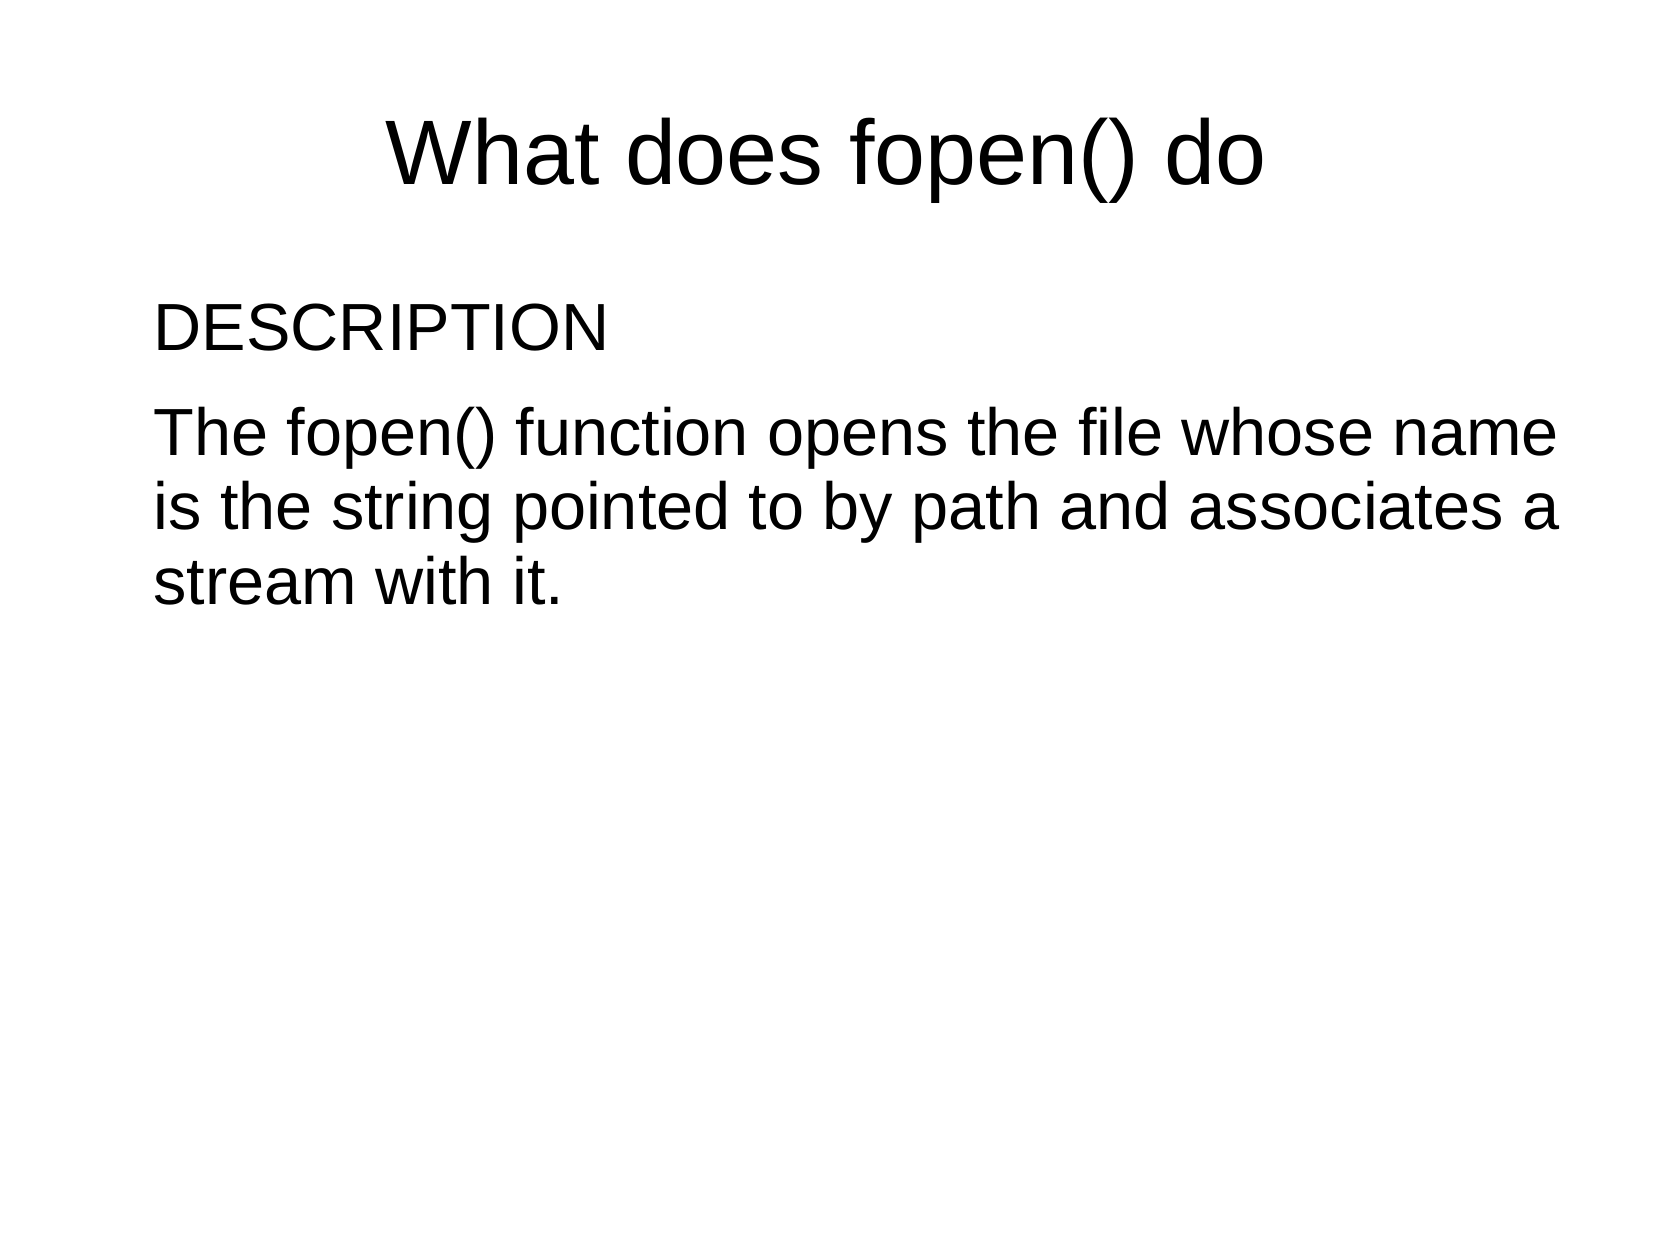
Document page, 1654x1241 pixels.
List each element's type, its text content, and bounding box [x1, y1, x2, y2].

list DESCRIPTION The fopen() function opens the file whose name is the string pointed to by path and associates a stream with it. [82, 290, 1571, 1010]
title What does fopen() do [82, 49, 1571, 257]
